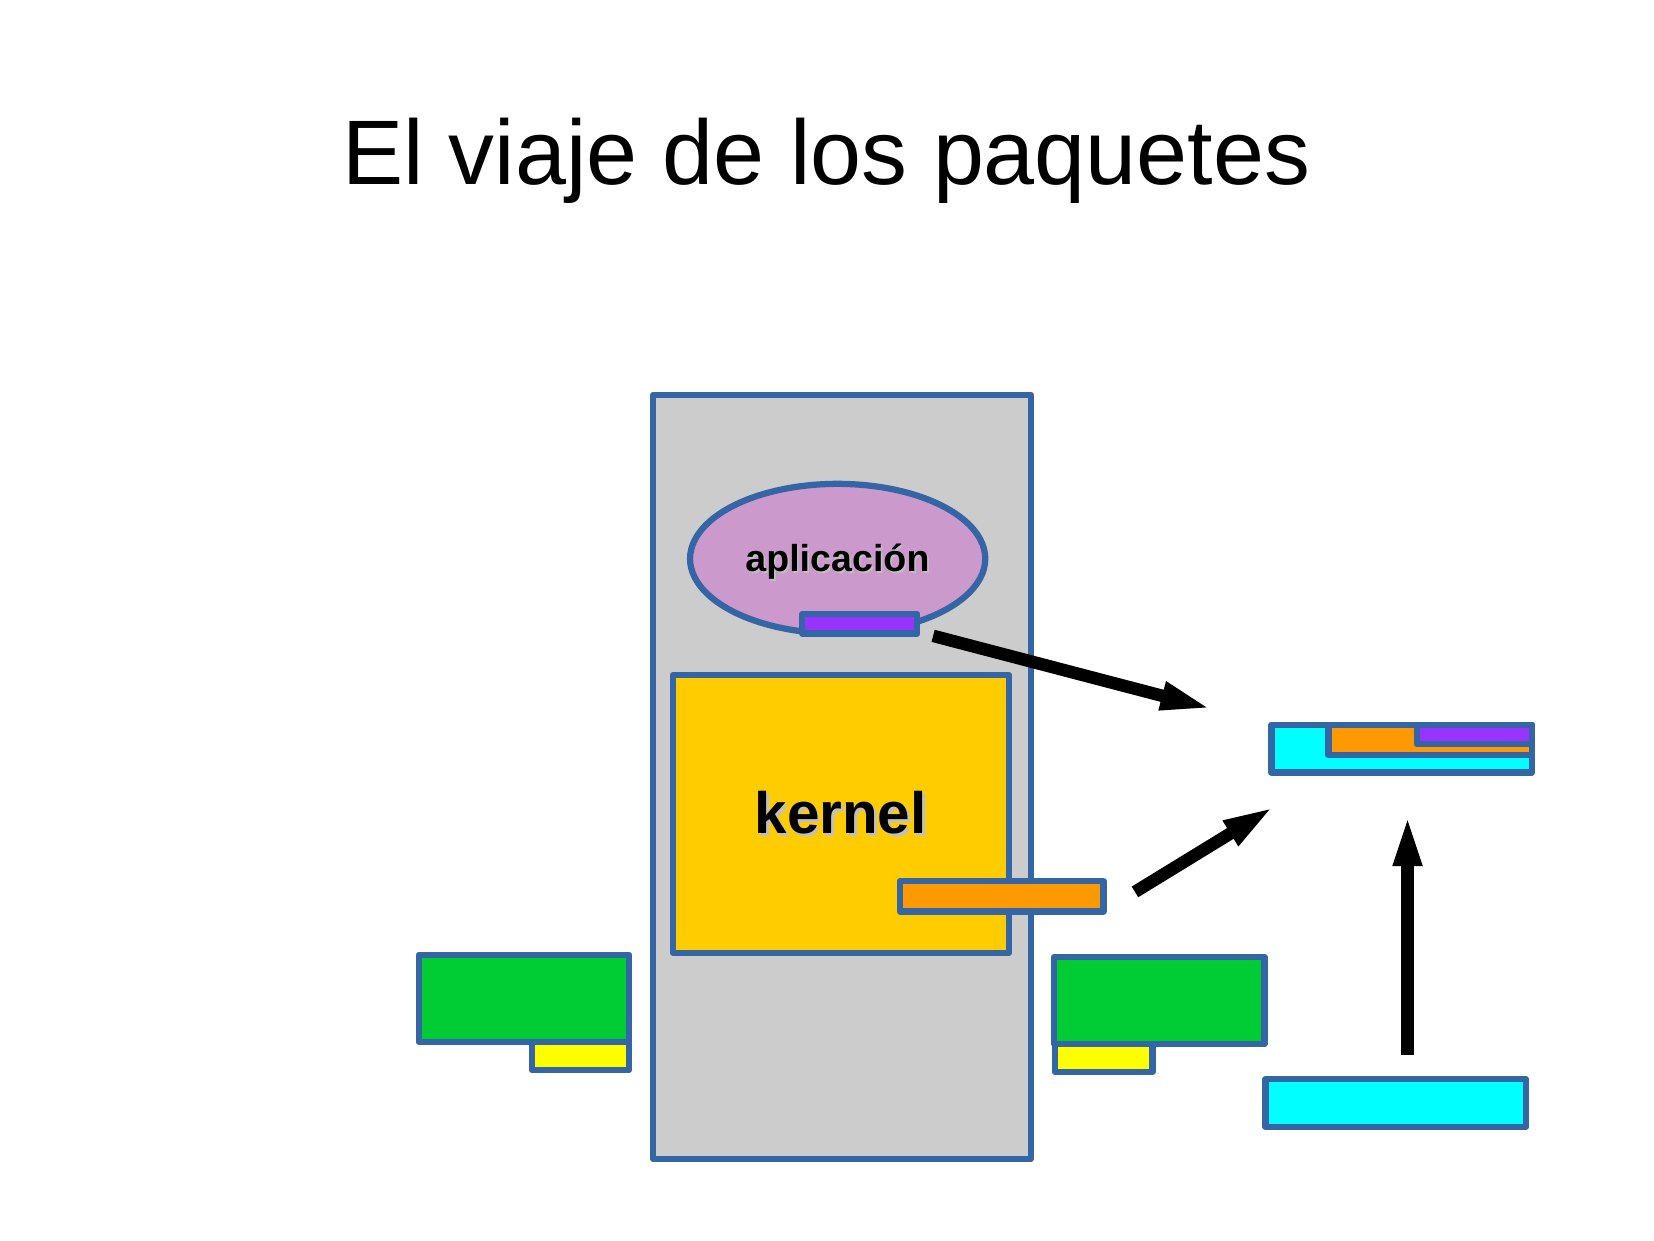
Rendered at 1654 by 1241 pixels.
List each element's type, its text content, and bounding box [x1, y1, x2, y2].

text_box [653, 394, 1104, 1159]
text_box [1054, 957, 1265, 1073]
title El viaje de los paquetes [82, 49, 1571, 257]
text_box aplicación [690, 483, 986, 632]
text_box kernel [672, 674, 1010, 953]
text_box [1271, 724, 1532, 773]
text_box [1265, 1079, 1526, 1127]
text_box [418, 954, 630, 1070]
